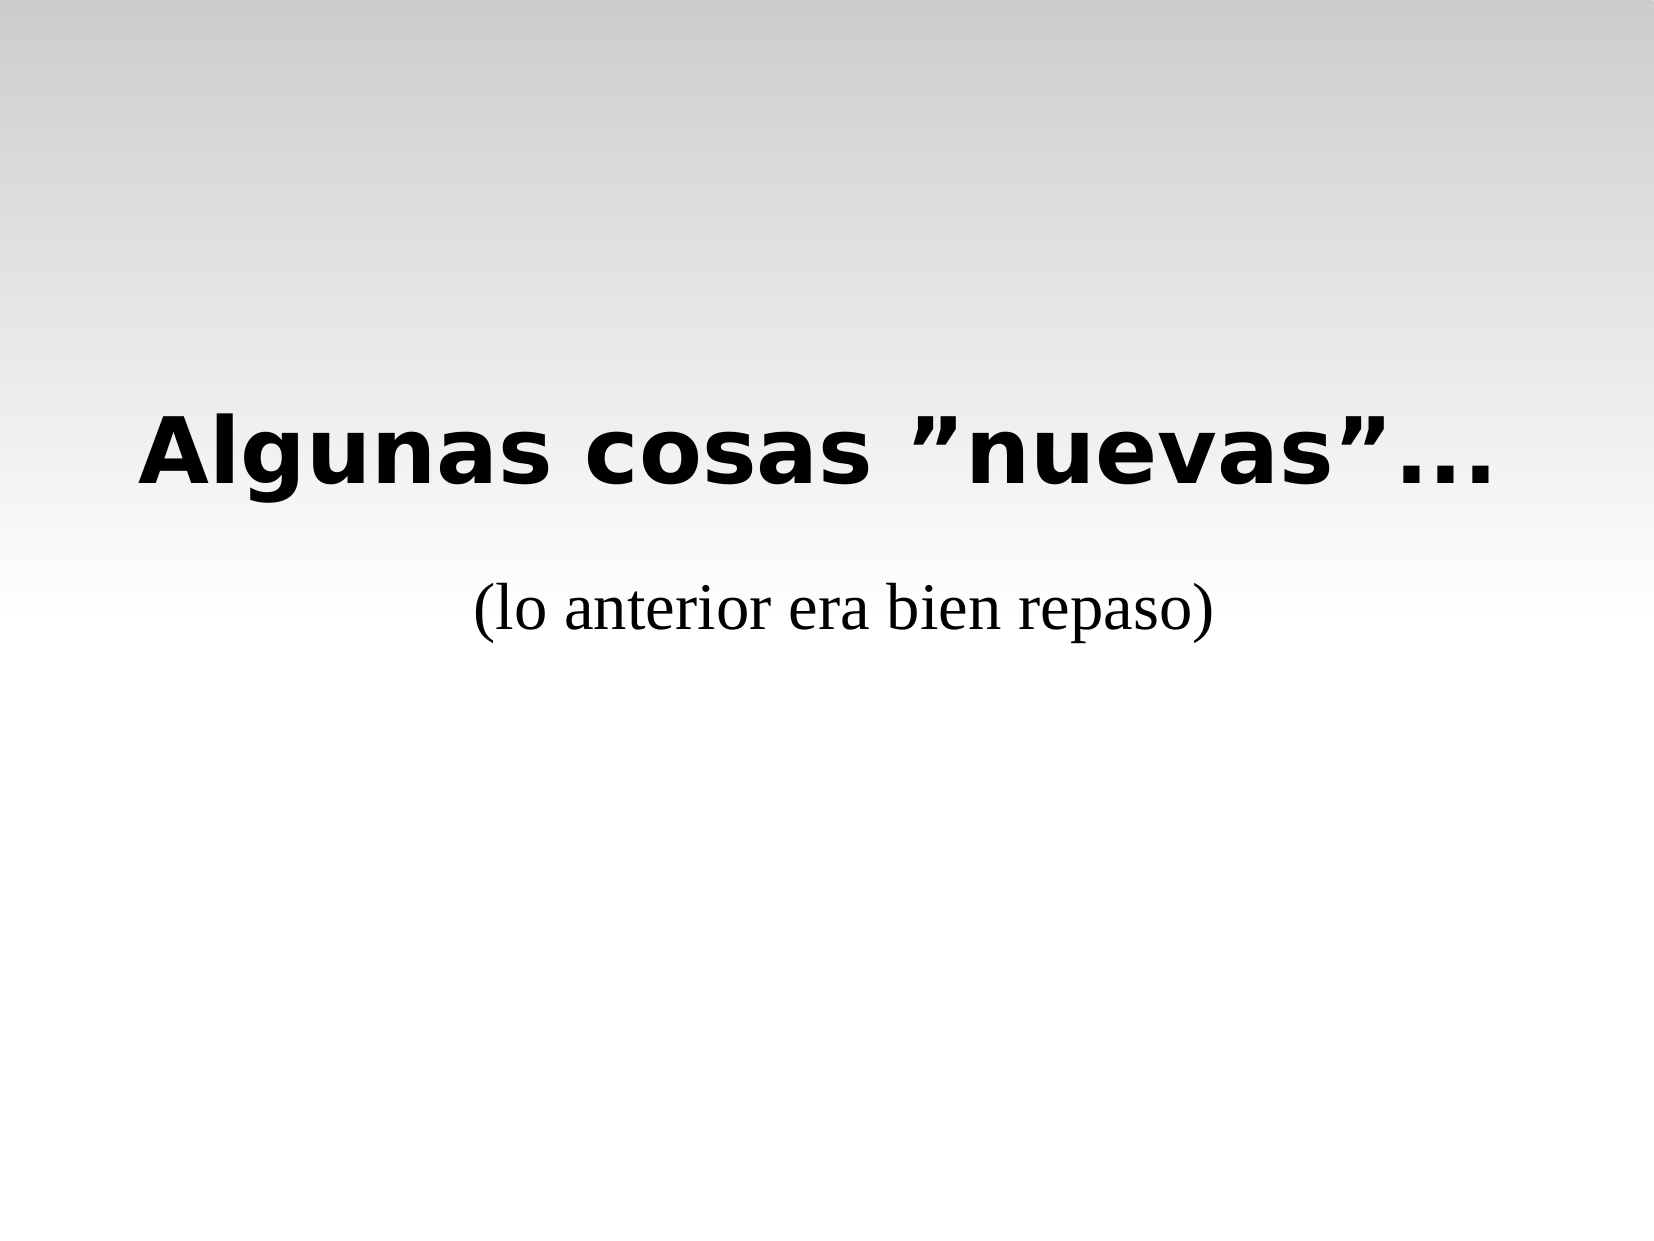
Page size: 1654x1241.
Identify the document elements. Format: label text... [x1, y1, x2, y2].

list (lo anterior era bien repaso) [56, 570, 1546, 1006]
title Algunas cosas ”nuevas”... [75, 347, 1564, 556]
